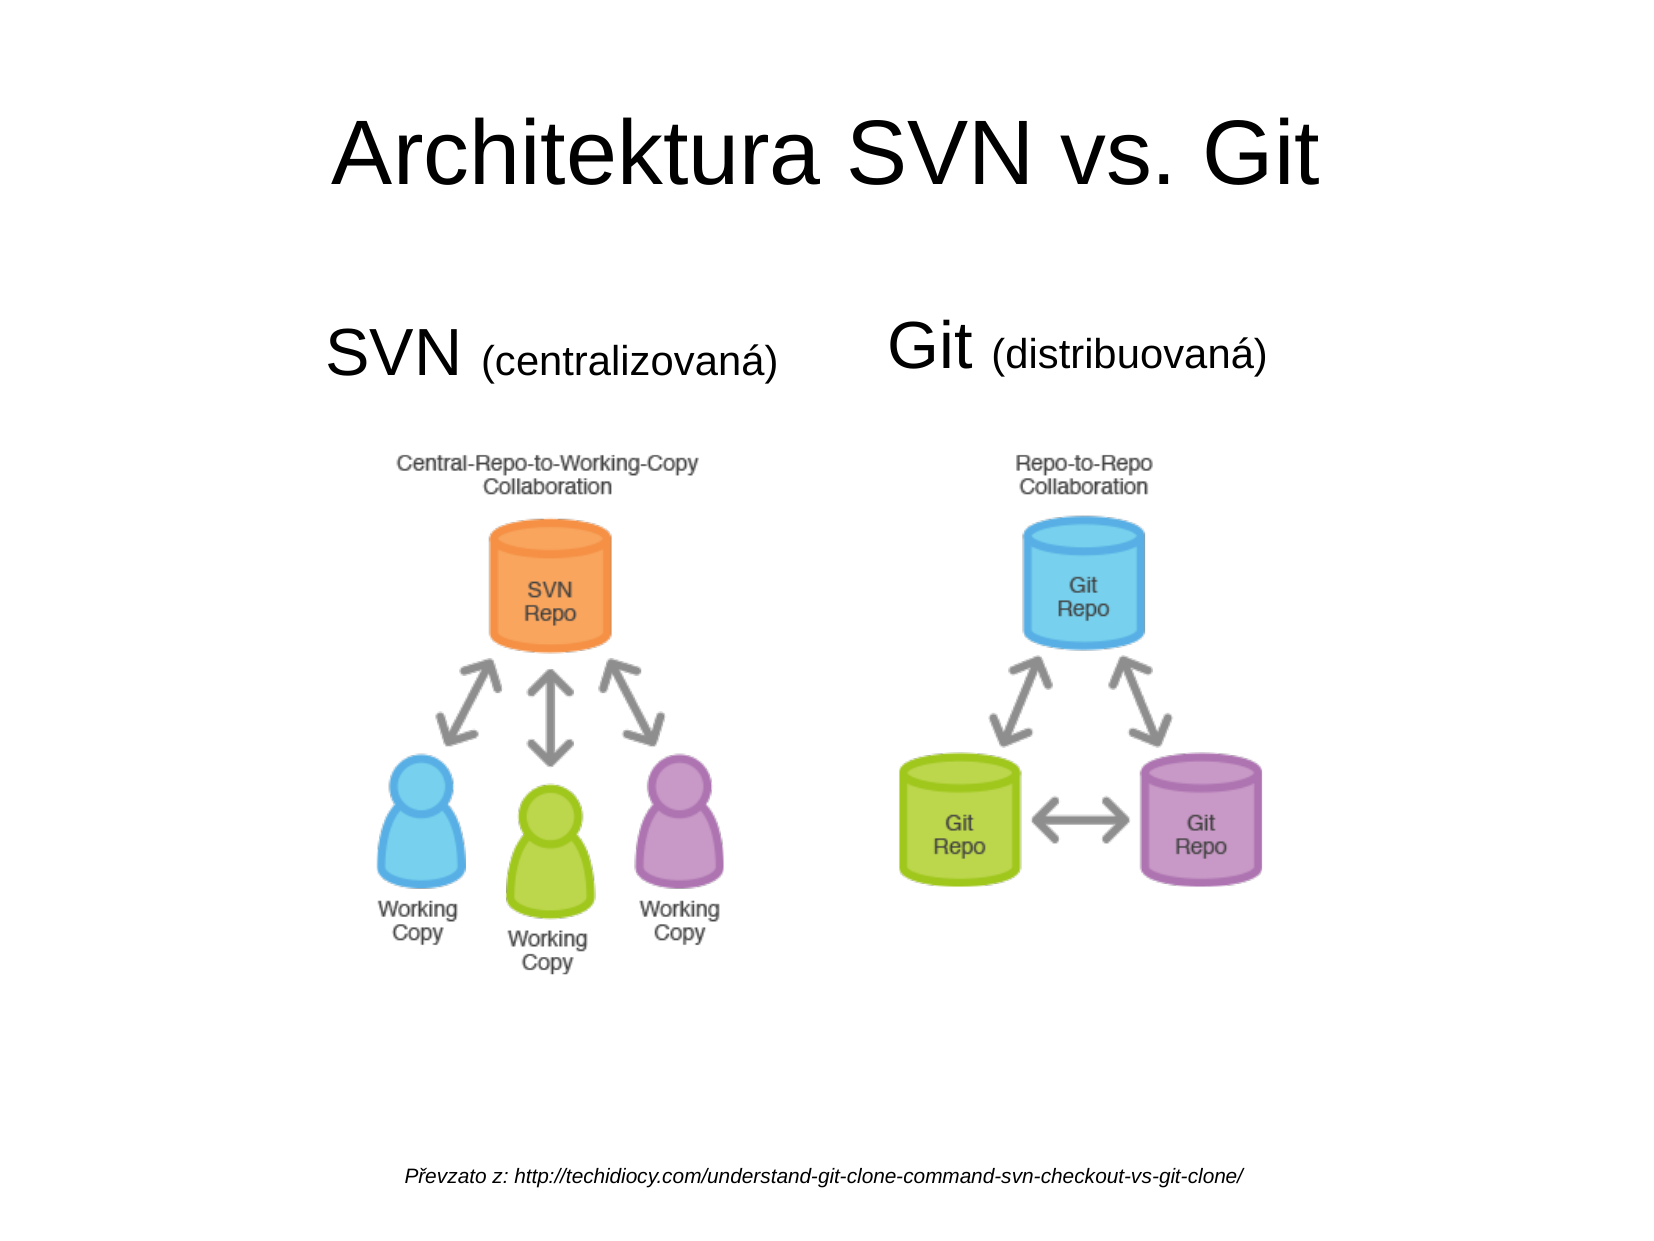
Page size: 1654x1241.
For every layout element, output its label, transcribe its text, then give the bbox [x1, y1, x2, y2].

list SVN (centralizovaná) [153, 314, 679, 403]
picture [336, 402, 1300, 1028]
title Architektura SVN vs. Git [82, 49, 1571, 257]
list Git (distribuovaná) [679, 308, 1406, 408]
text_box Převzato z: http://techidiocy.com/understand-git-clone-command-svn-checkout-vs-git-clone/ [389, 1157, 1371, 1215]
